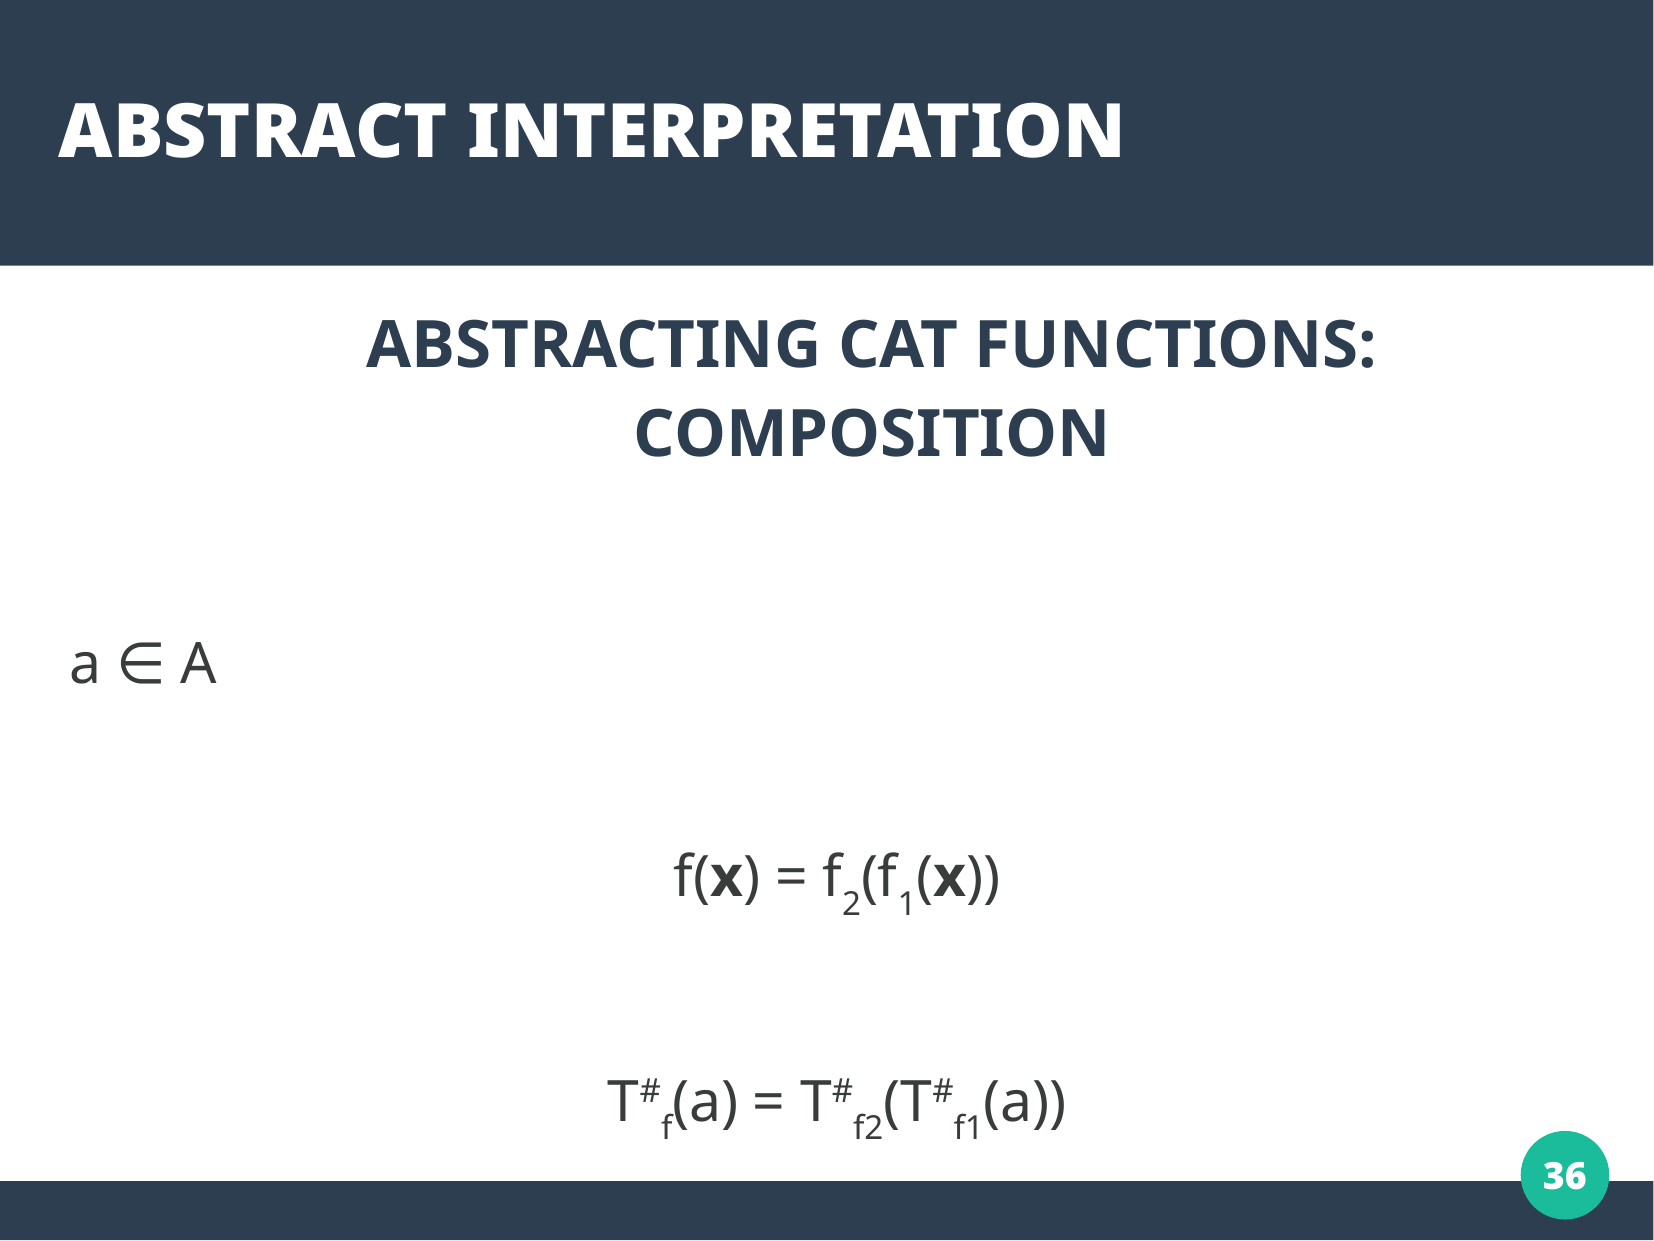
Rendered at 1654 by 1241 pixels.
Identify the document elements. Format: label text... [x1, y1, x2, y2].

title ABSTRACT INTERPRETATION [59, 49, 1595, 207]
list ABSTRACTING CAT FUNCTIONS: COMPOSITION a ∈ A f(x) = f2(f1(x)) T#f(a) = T#f2(T#f1(a)) [69, 298, 1606, 1156]
